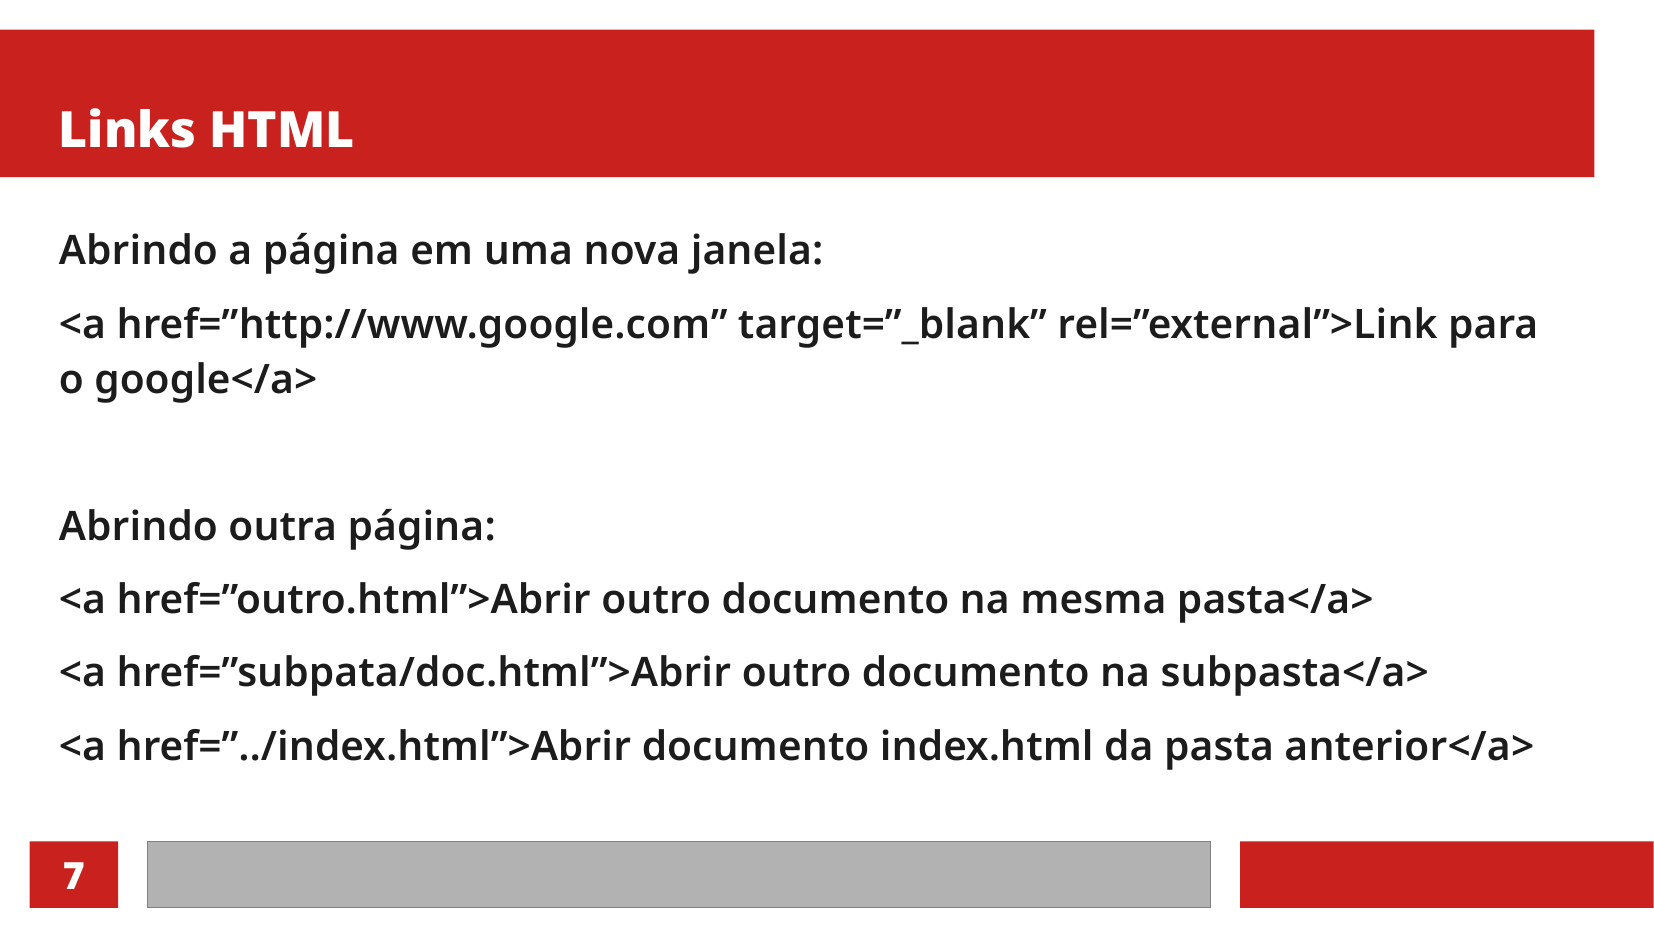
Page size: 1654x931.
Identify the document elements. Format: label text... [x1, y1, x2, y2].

title Links HTML [59, 44, 1595, 163]
list Abrindo a página em uma nova janela: <a href=”http://www.google.com” target=”_blank” rel=”external”>Link para o google</a> Abrindo outra página: <a href=”outro.html”>Abrir outro documento na mesma pasta</a> <a href=”subpata/doc.html”>Abrir outro documento na subpasta</a> <a href=”../index.html”>Abrir documento index.html da pasta anterior</a> [59, 221, 1565, 798]
